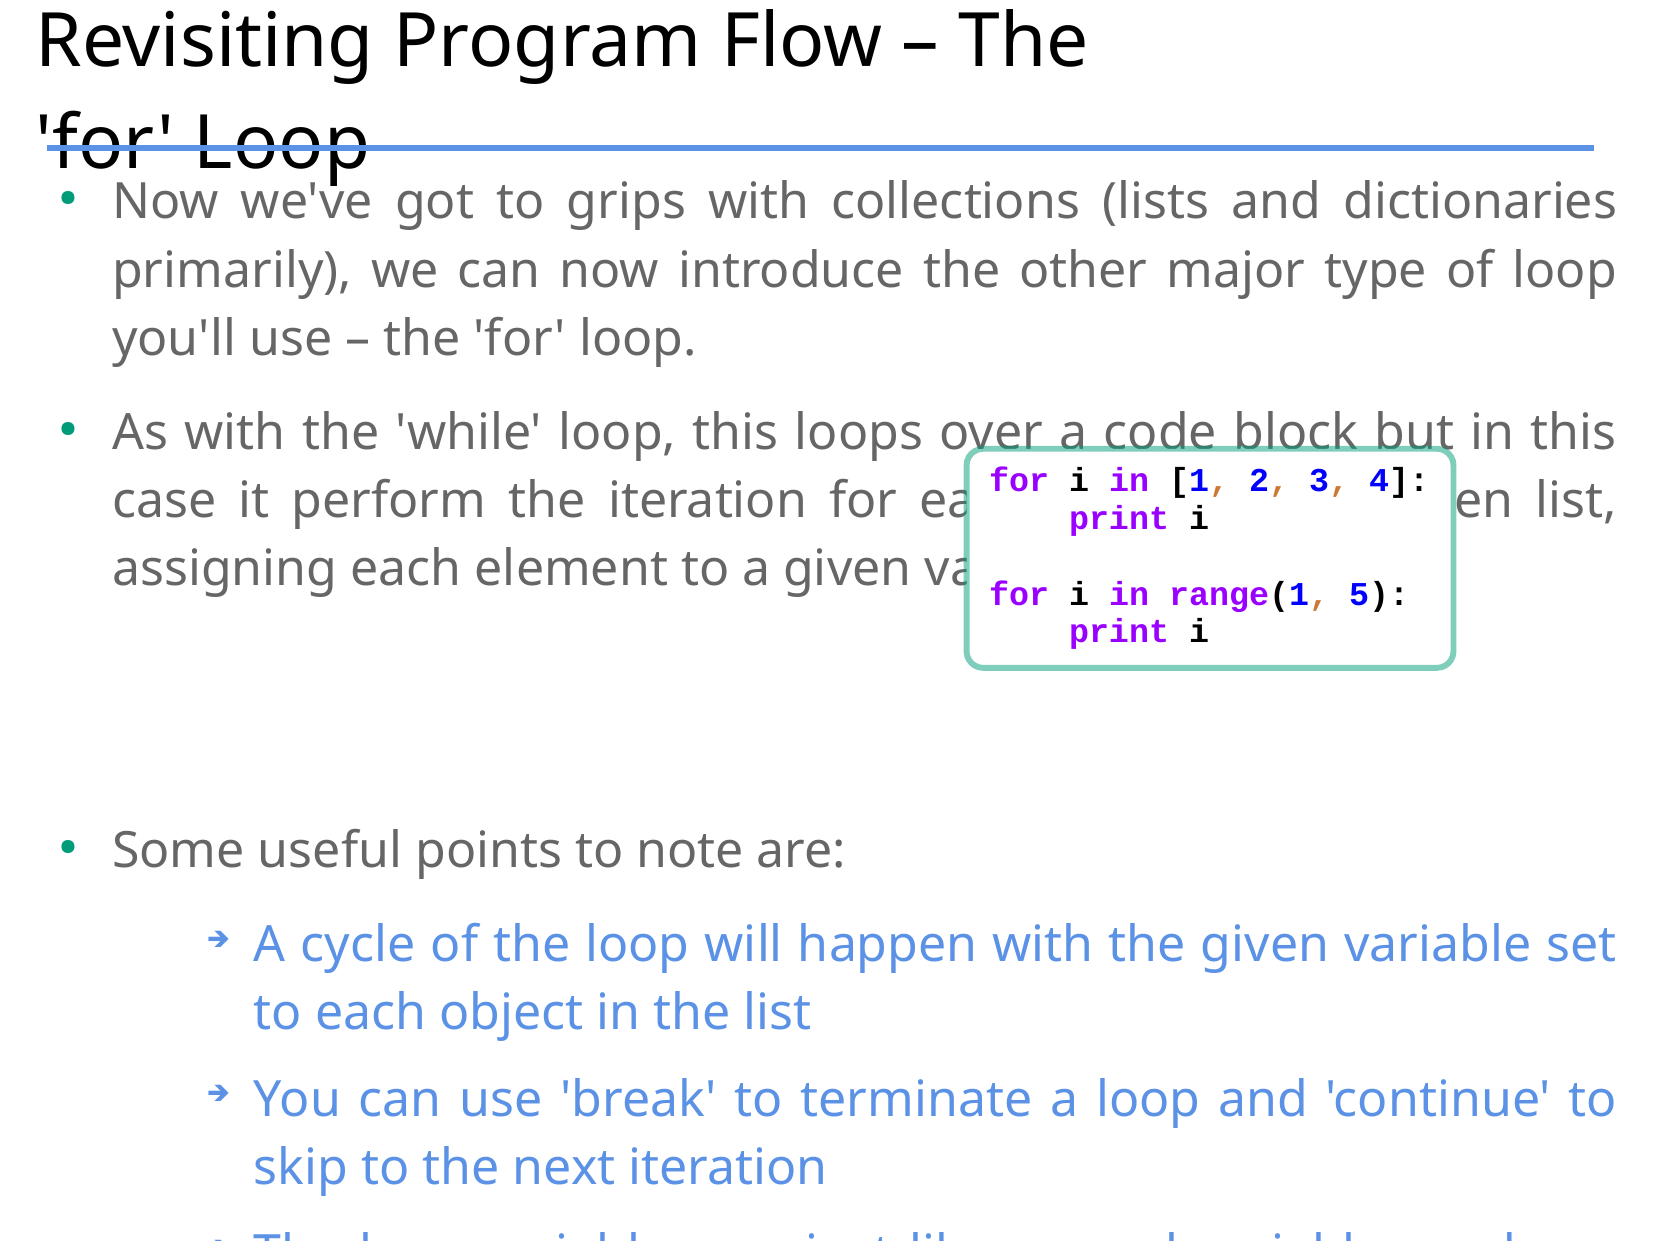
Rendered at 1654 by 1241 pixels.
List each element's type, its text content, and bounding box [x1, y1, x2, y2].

list Now we've got to grips with collections (lists and dictionaries primarily), we can now introduce the other major type of loop you'll use – the 'for' loop. As with the 'while' loop, this loops over a code block but in this case it perform the iteration for each object in the given list, assigning each element to a given variable Some useful points to note are: A cycle of the loop will happen with the given variable set to each object in the list You can use 'break' to terminate a loop and 'continue' to skip to the next iteration The loop variables are just like normal variables and can be accessed both in the loop and after it The 'range' function can be useful as this creates a list of numbers from the first value to the last minus one [41, 165, 1619, 1241]
title Revisiting Program Flow – The 'for' Loop [35, 29, 1217, 148]
text_box for i in [1, 2, 3, 4]: print i for i in range(1, 5): print i [966, 448, 1454, 668]
